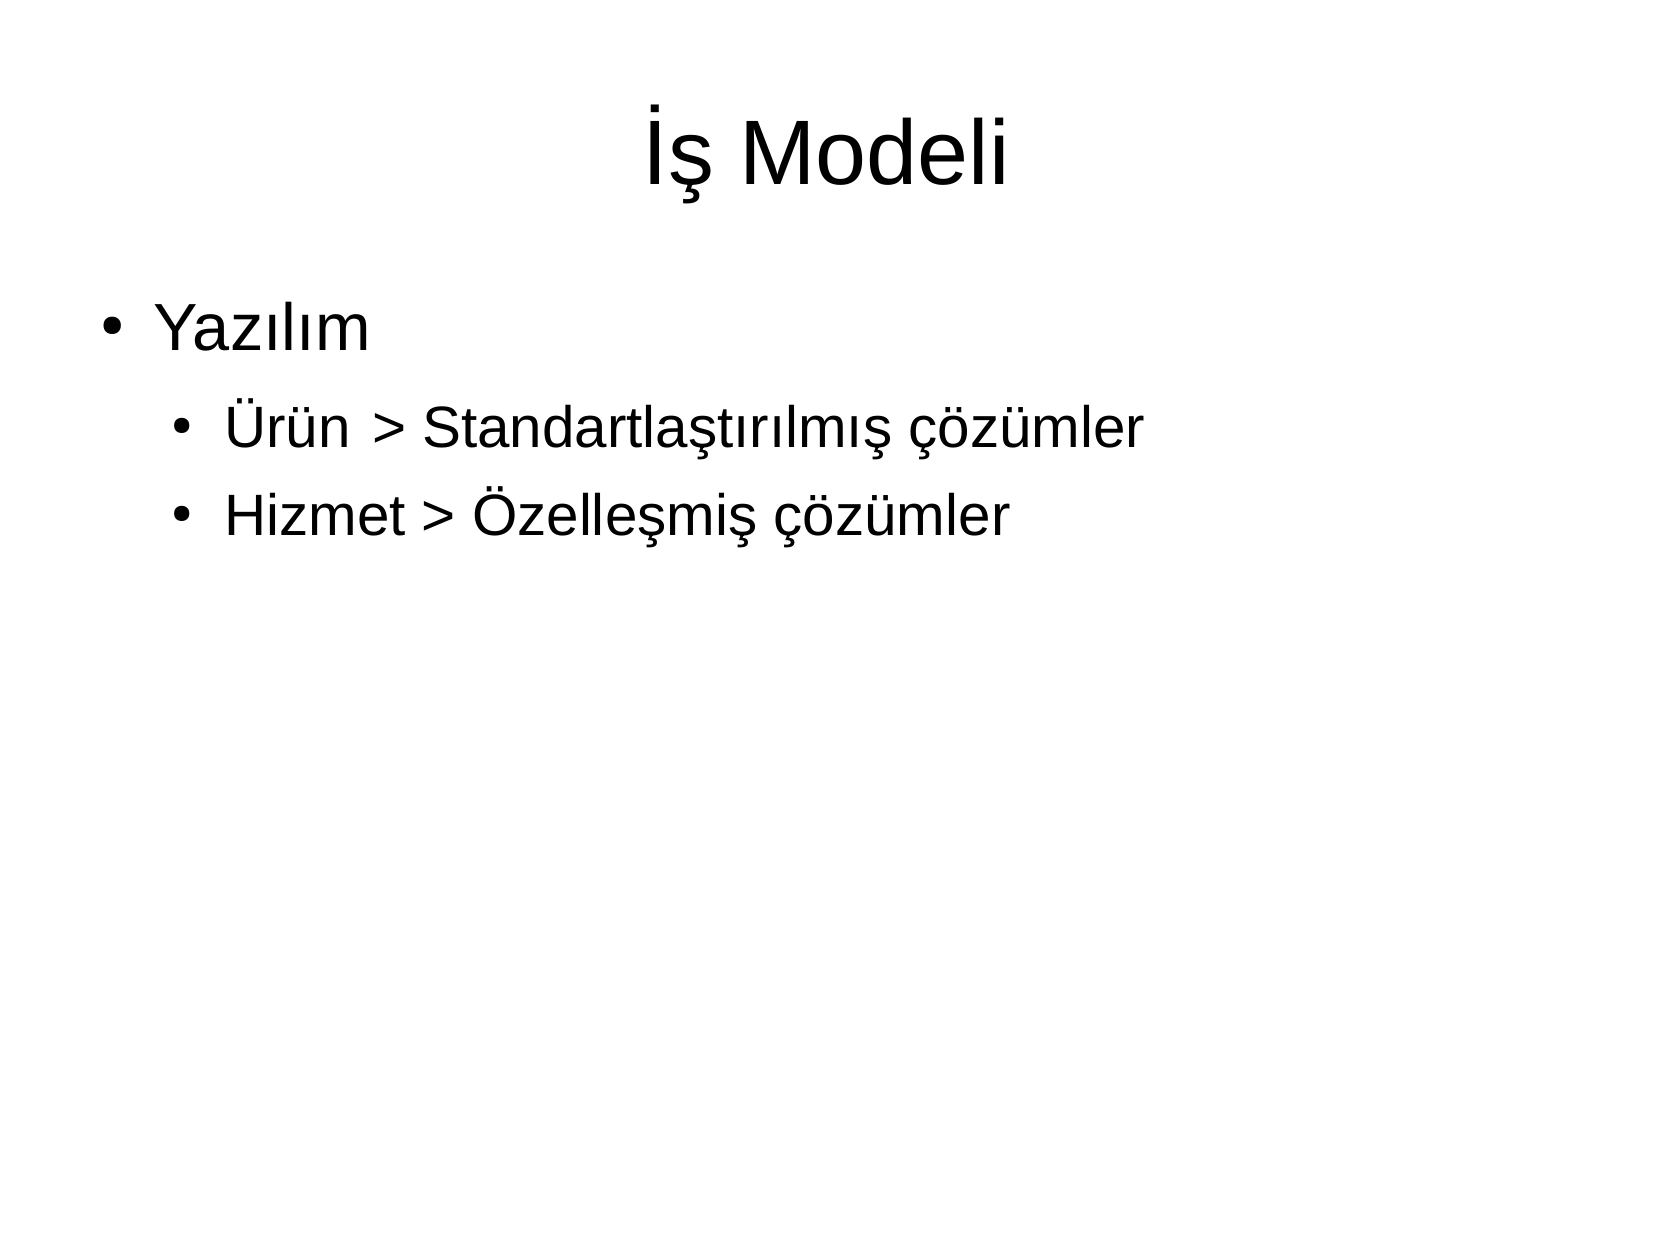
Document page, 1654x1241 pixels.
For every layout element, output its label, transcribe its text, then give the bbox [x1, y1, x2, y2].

title İş Modeli [82, 49, 1571, 257]
list Yazılım Ürün > Standartlaştırılmış çözümler Hizmet > Özelleşmiş çözümler [82, 290, 1571, 1109]
